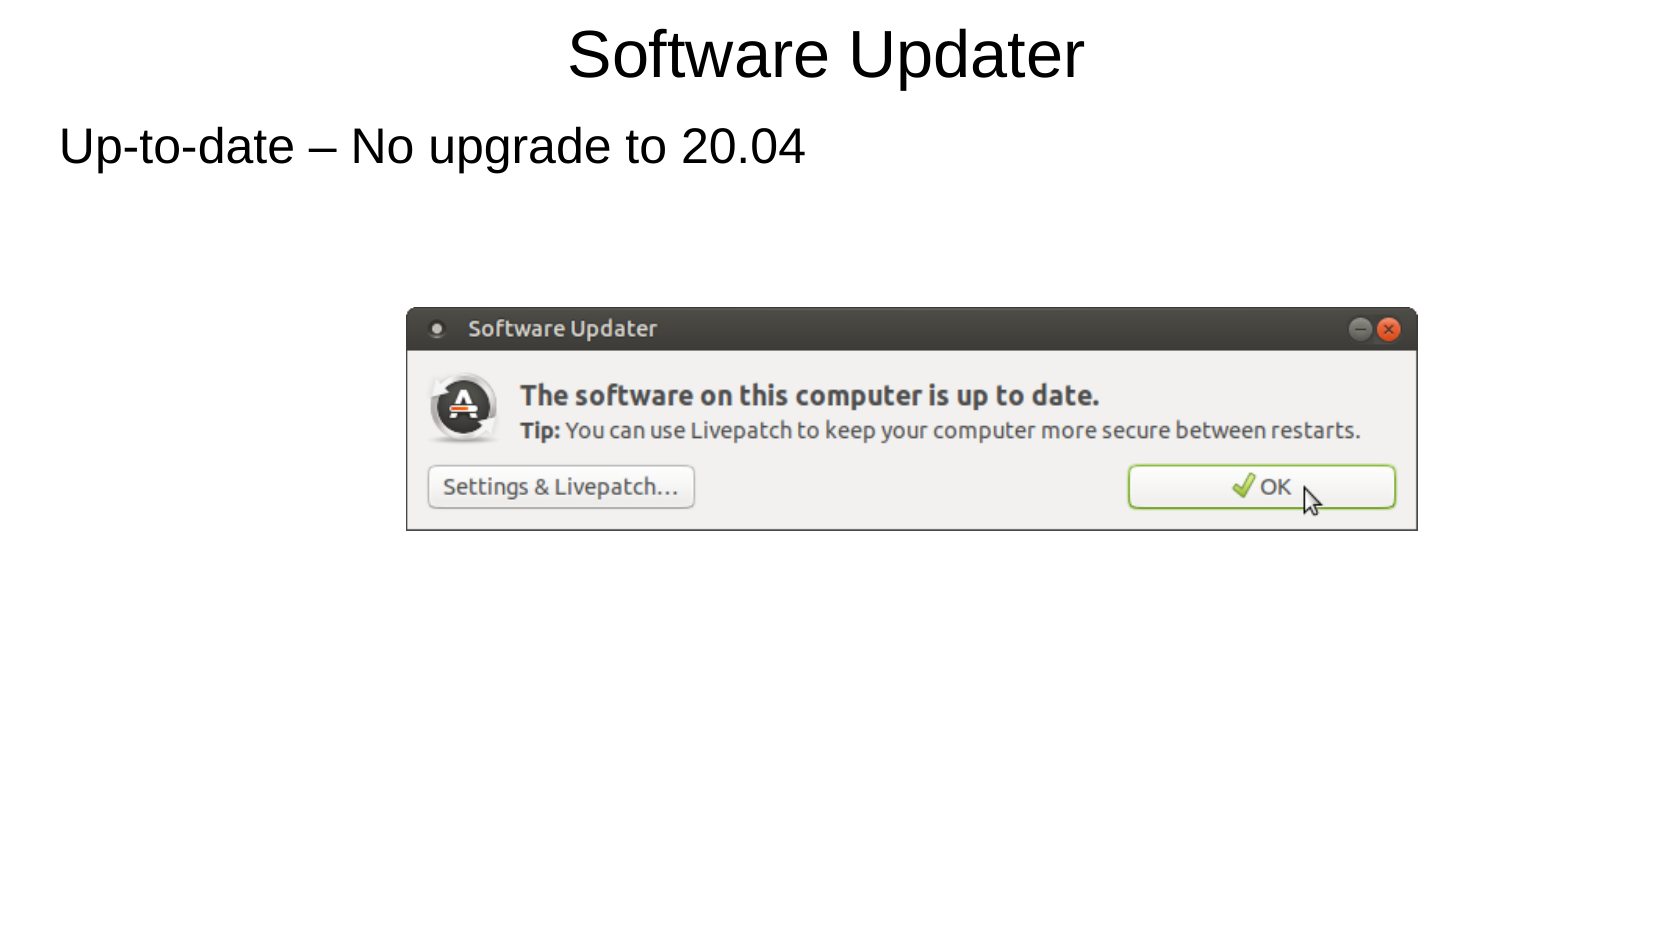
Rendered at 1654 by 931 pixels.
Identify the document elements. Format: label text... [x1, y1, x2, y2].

subtitle Up-to-date – No upgrade to 20.04 [59, 91, 1548, 201]
picture [406, 307, 1418, 531]
title Software Updater [82, 16, 1571, 92]
